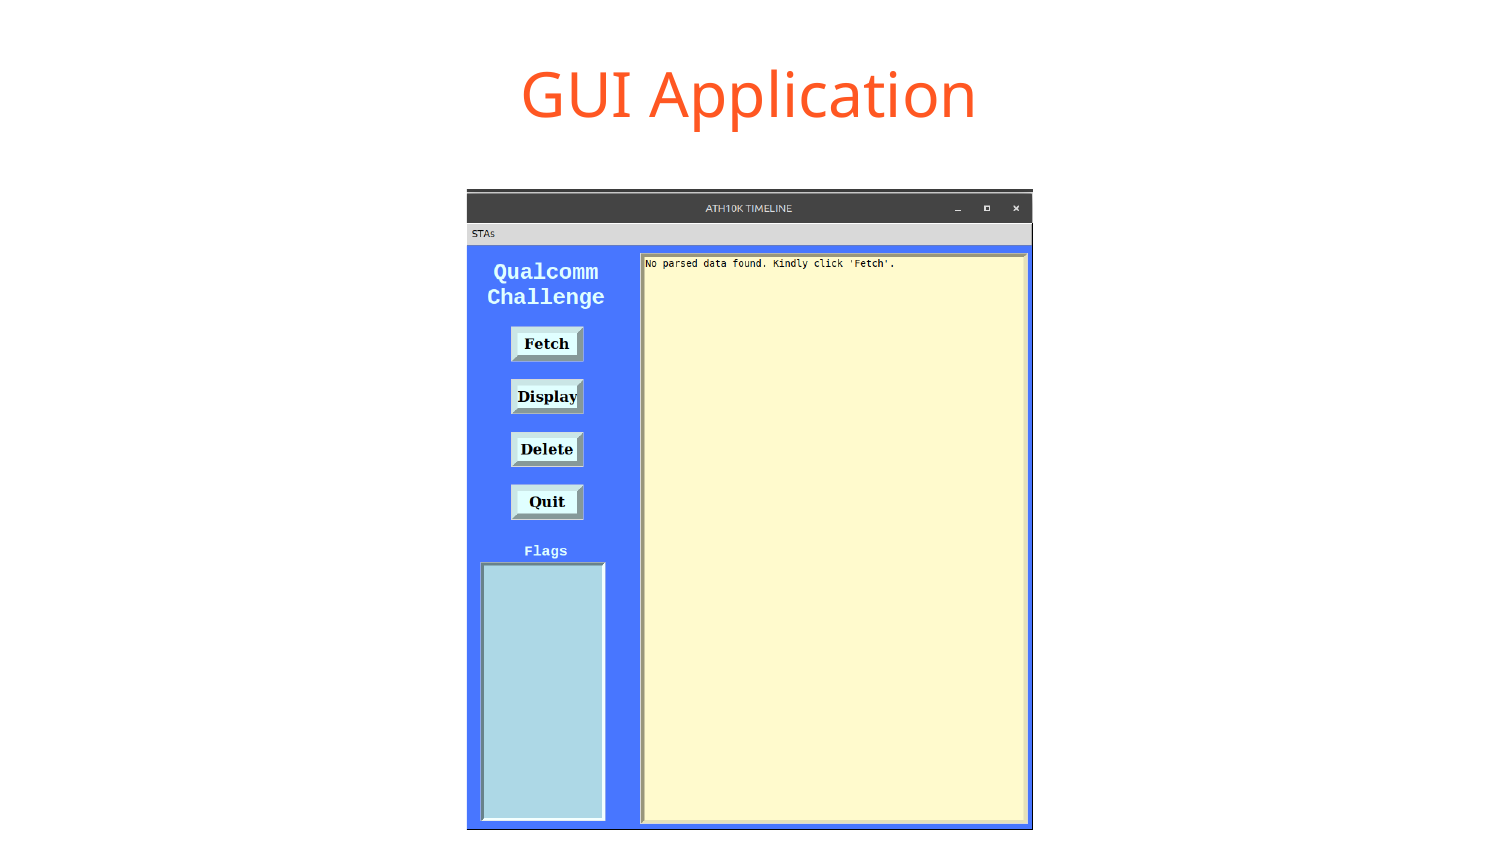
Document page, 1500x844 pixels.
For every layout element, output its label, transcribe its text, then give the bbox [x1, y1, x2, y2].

title GUI Application [51, 39, 1449, 134]
picture [466, 189, 1033, 830]
